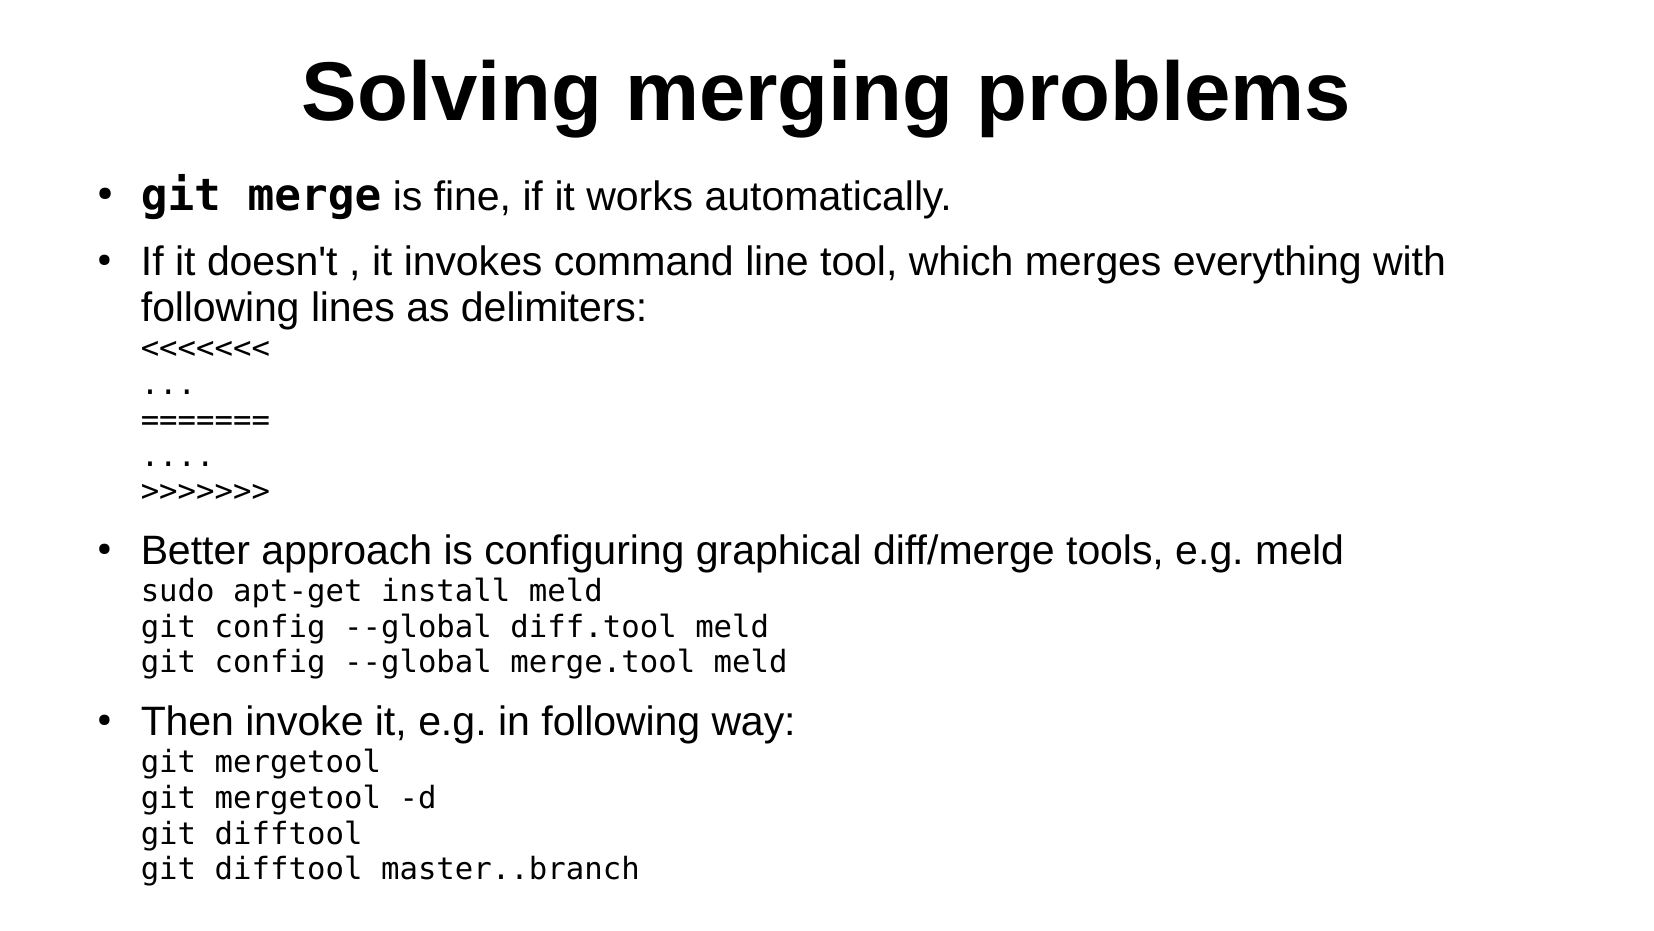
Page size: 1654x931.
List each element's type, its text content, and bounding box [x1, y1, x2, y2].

list git merge is fine, if it works automatically. If it doesn't , it invokes command line tool, which merges everything with following lines as delimiters: <<<<<<< ... ======= .... >>>>>>> Better approach is configuring graphical diff/merge tools, e.g. meld sudo apt-get install meld git config --global diff.tool meld git config --global merge.tool meld Then invoke it, e.g. in following way: git mergetool git mergetool -d git difftool git difftool master..branch [82, 168, 1538, 889]
title Solving merging problems [82, 37, 1571, 147]
